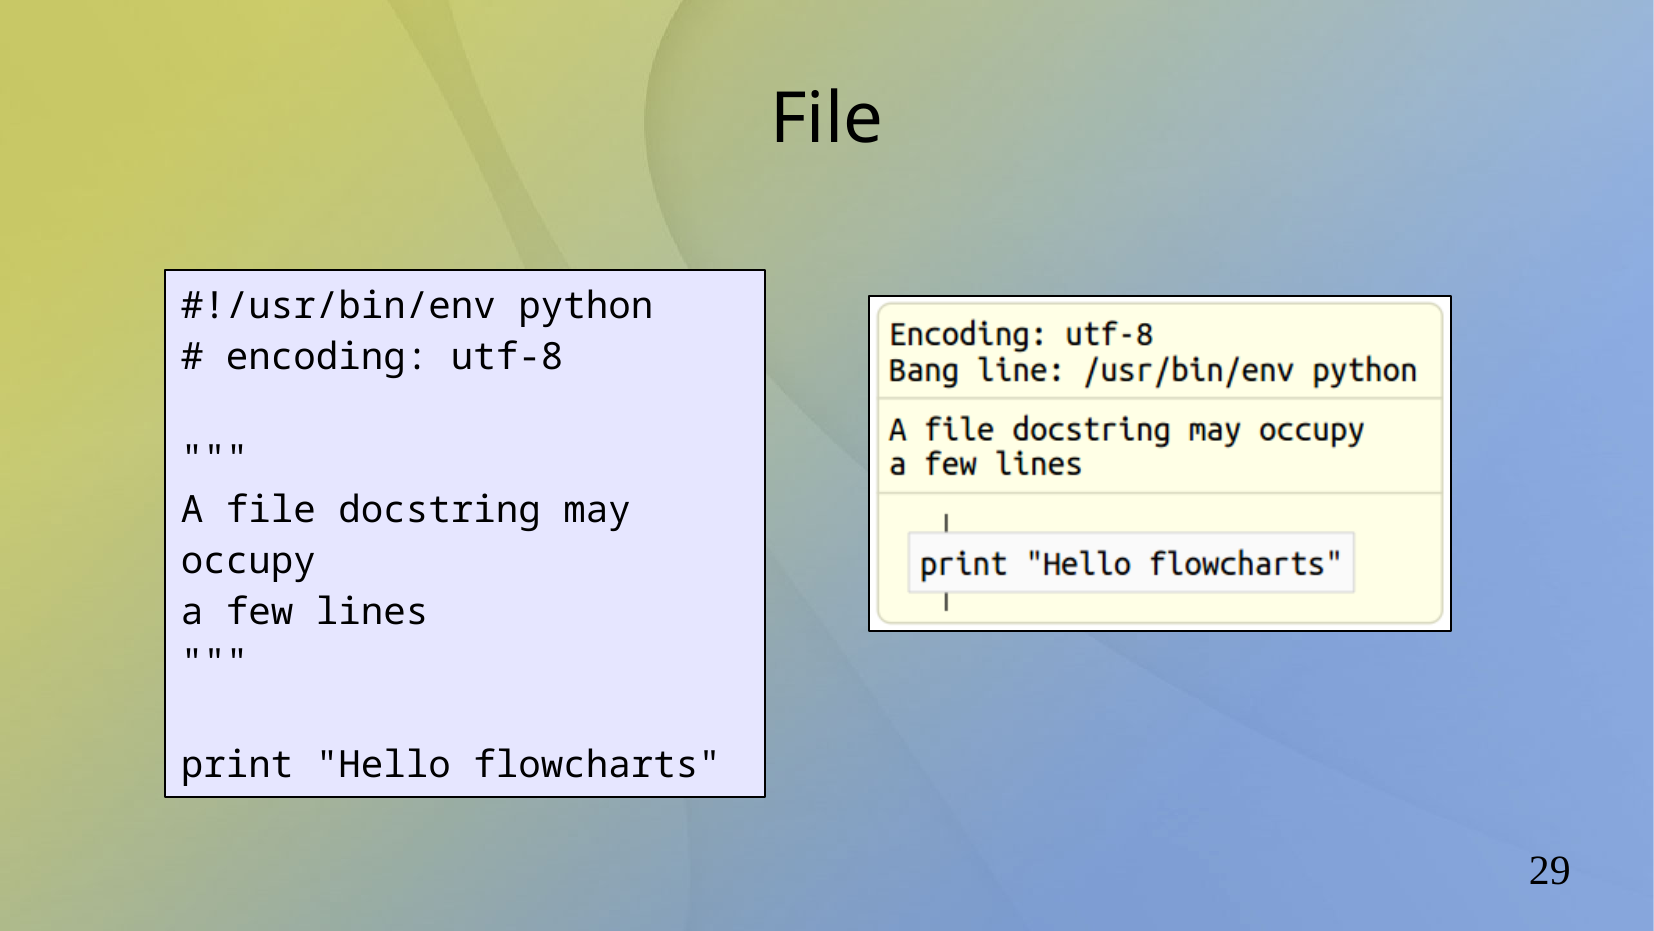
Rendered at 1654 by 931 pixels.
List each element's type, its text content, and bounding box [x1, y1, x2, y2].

picture [0, 0, 1654, 931]
title File [82, 37, 1571, 193]
text_box #!/usr/bin/env python # encoding: utf-8 """ A file docstring may occupy a few lines """ print "Hello flowcharts" [165, 270, 766, 663]
